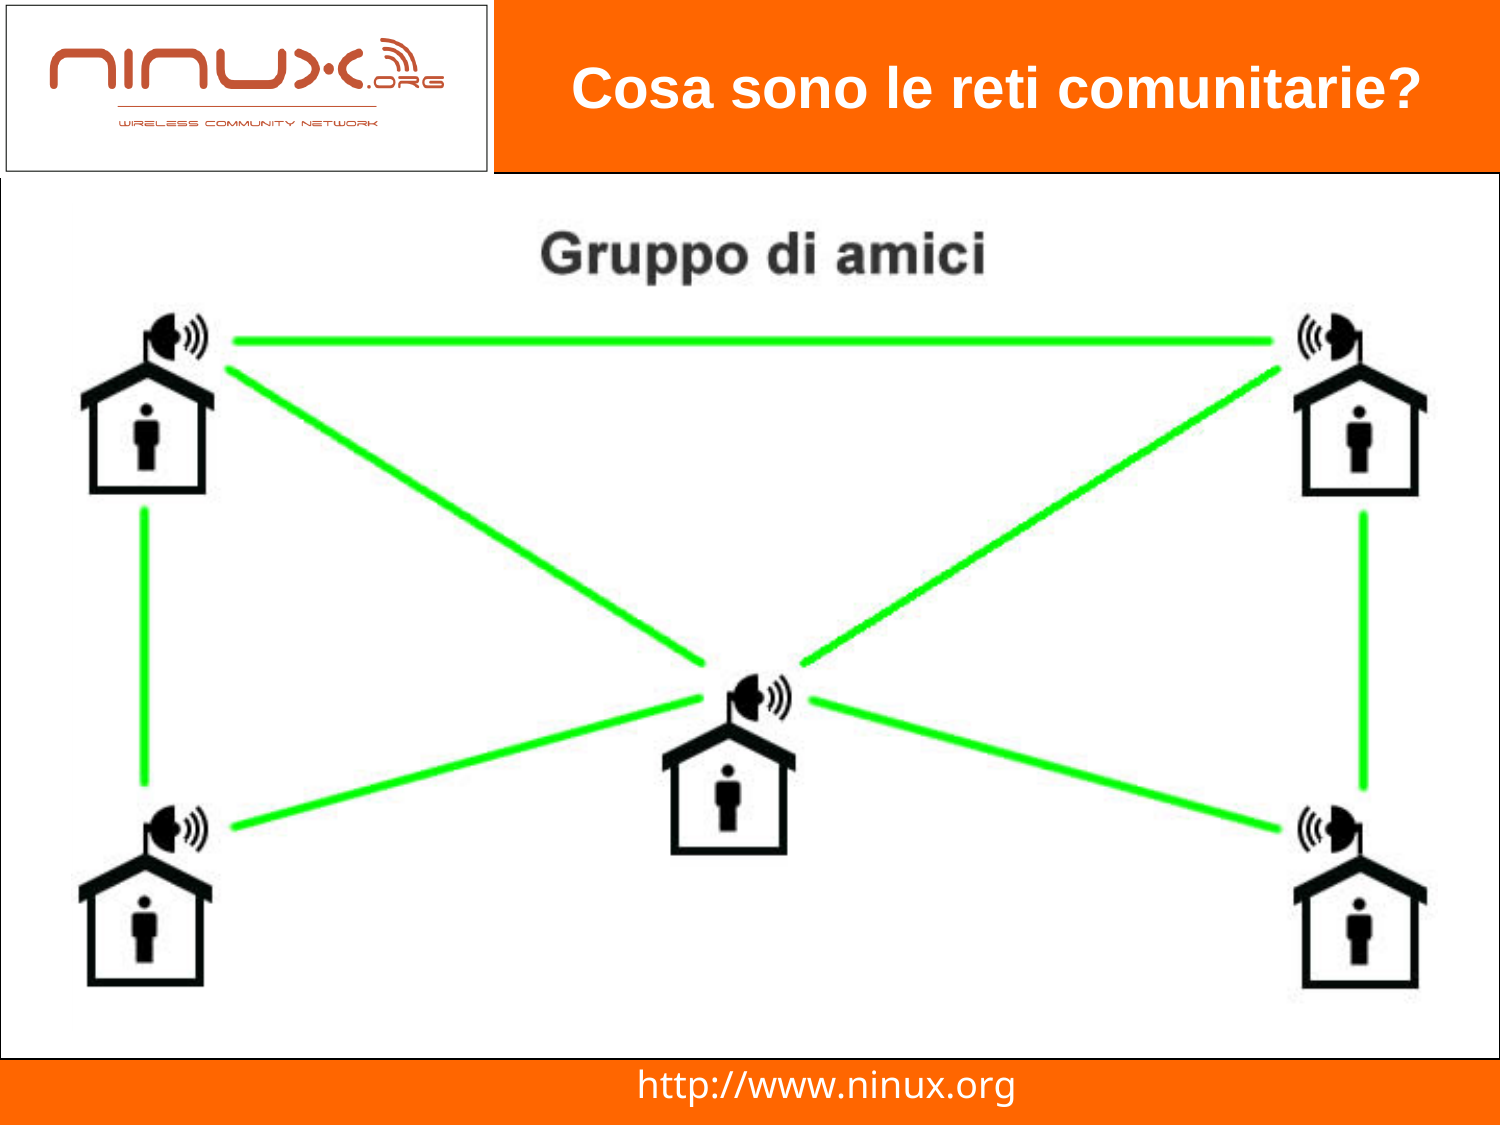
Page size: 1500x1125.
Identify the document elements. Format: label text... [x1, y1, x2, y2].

picture [0, 0, 494, 178]
picture [71, 203, 1438, 1031]
text_box http://www.ninux.org [621, 1053, 1159, 1125]
title Cosa sono le reti comunitarie? [495, 17, 1500, 160]
